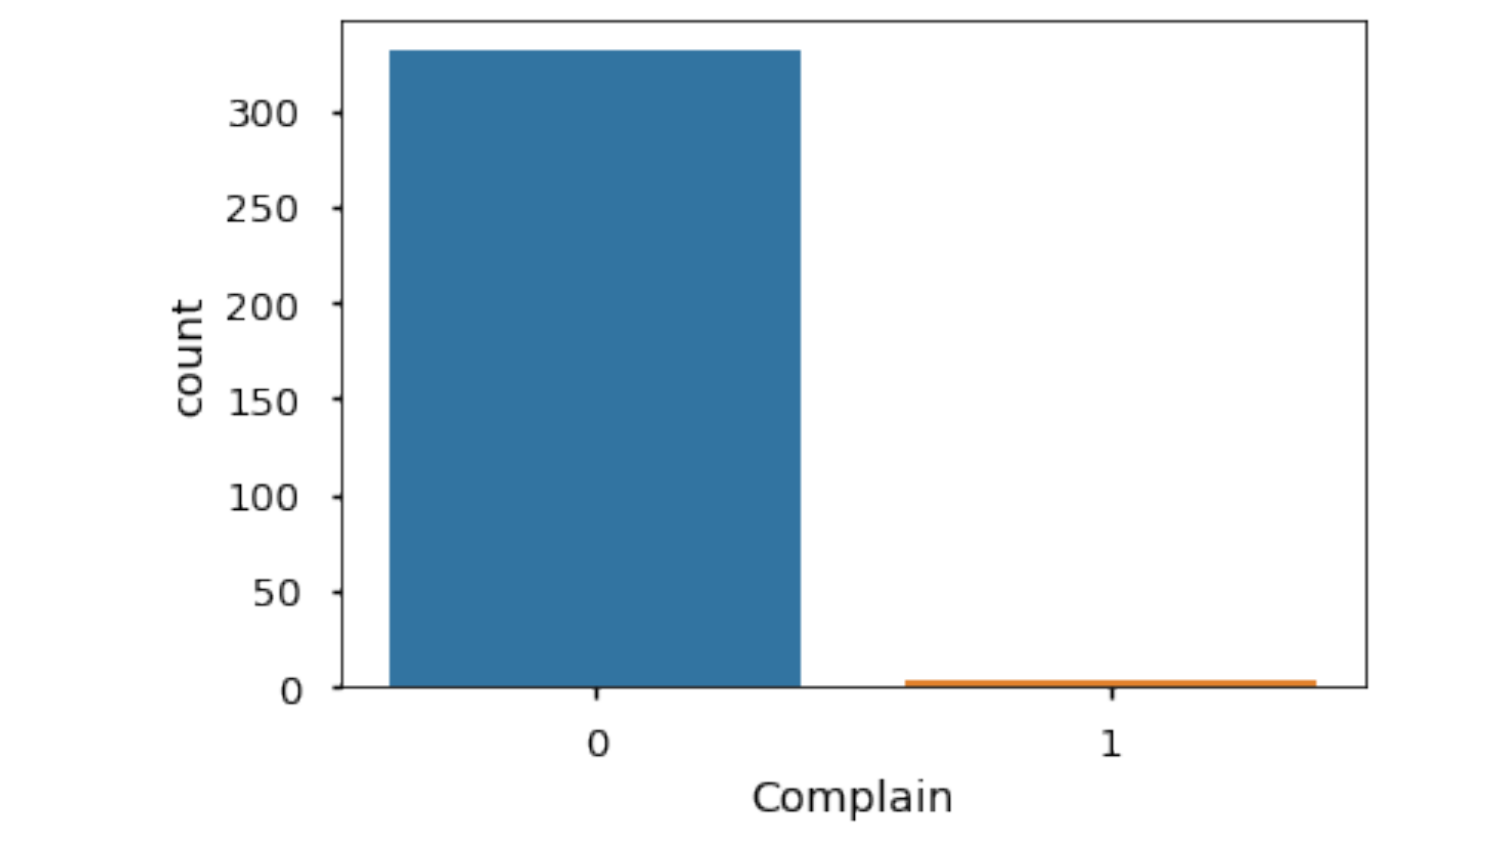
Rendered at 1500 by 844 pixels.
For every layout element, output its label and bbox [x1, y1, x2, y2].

picture [148, 0, 1388, 844]
